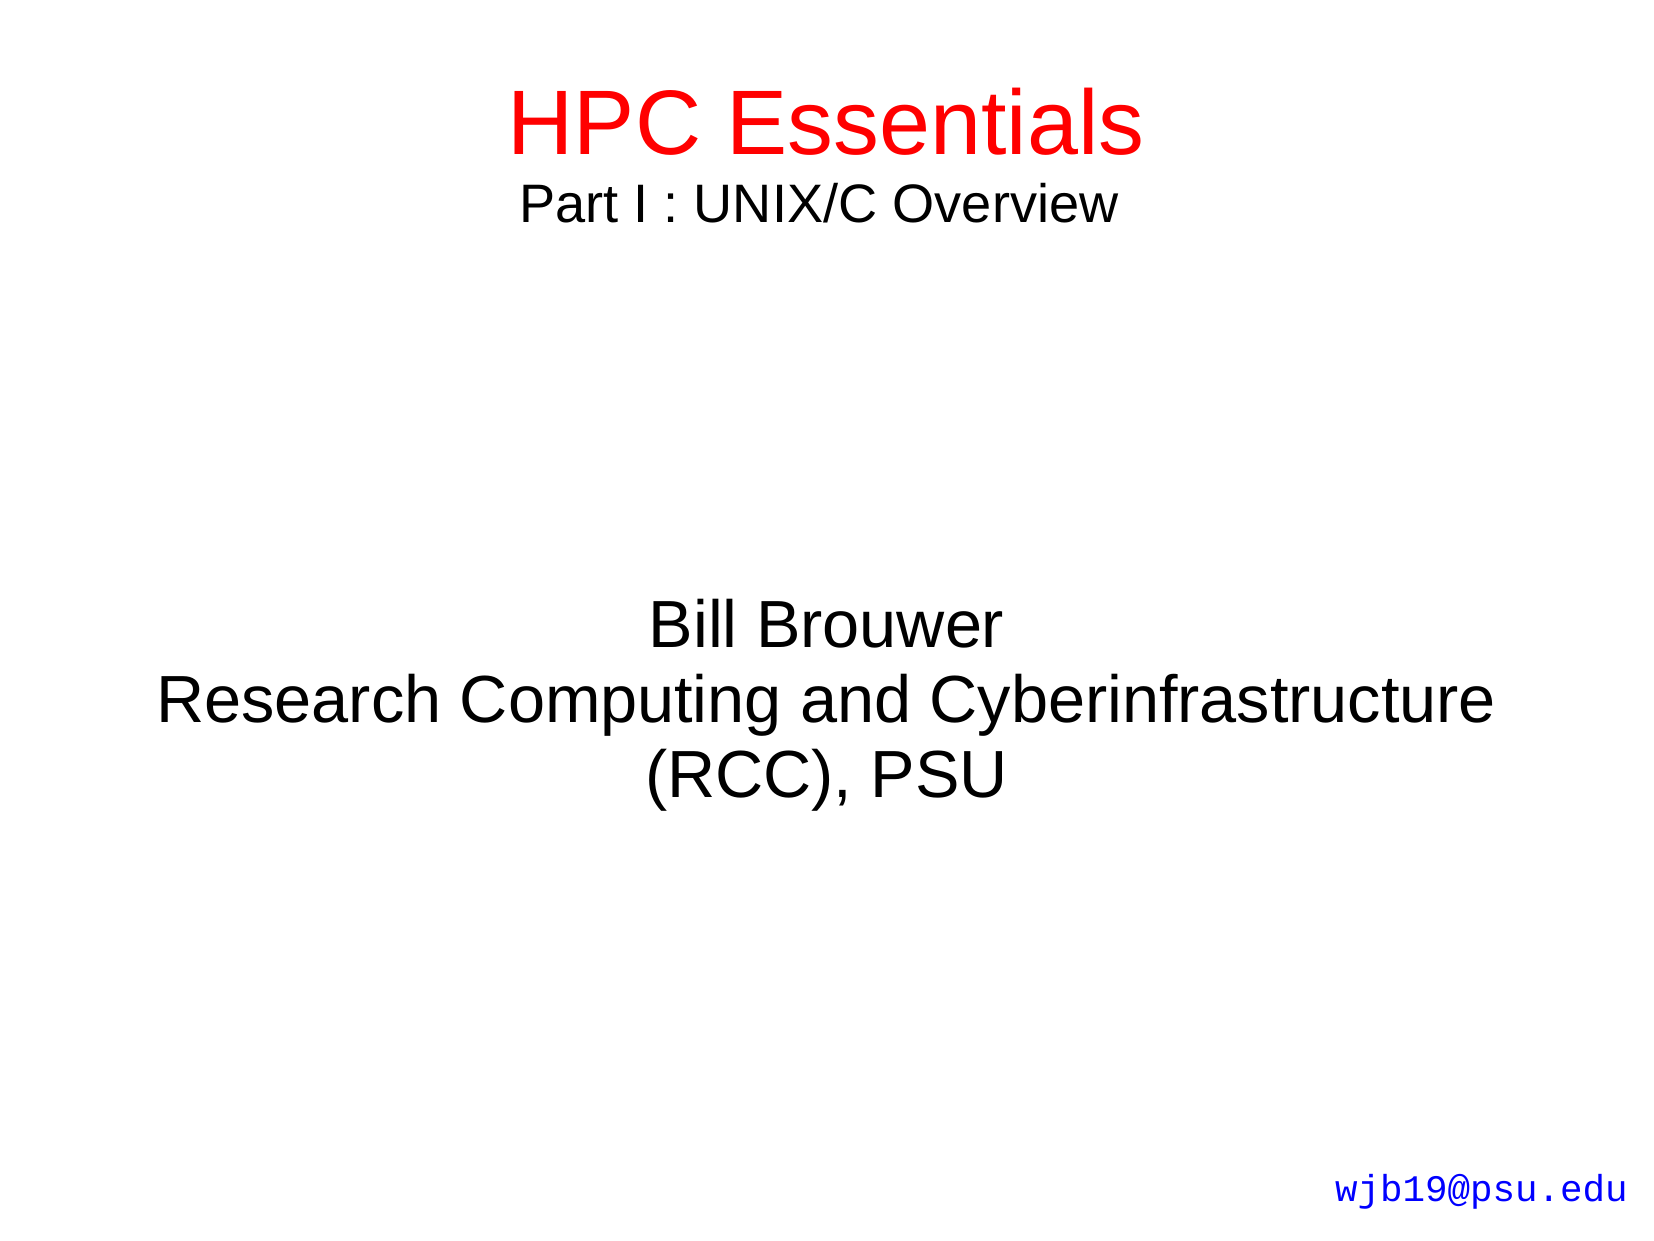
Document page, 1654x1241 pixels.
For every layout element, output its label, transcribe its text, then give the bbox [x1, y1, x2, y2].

text_box wjb19@psu.edu [1320, 1162, 1643, 1220]
title HPC Essentials Part I : UNIX/C Overview [82, 49, 1571, 257]
subtitle Bill Brouwer Research Computing and Cyberinfrastructure (RCC), PSU [82, 290, 1571, 1109]
